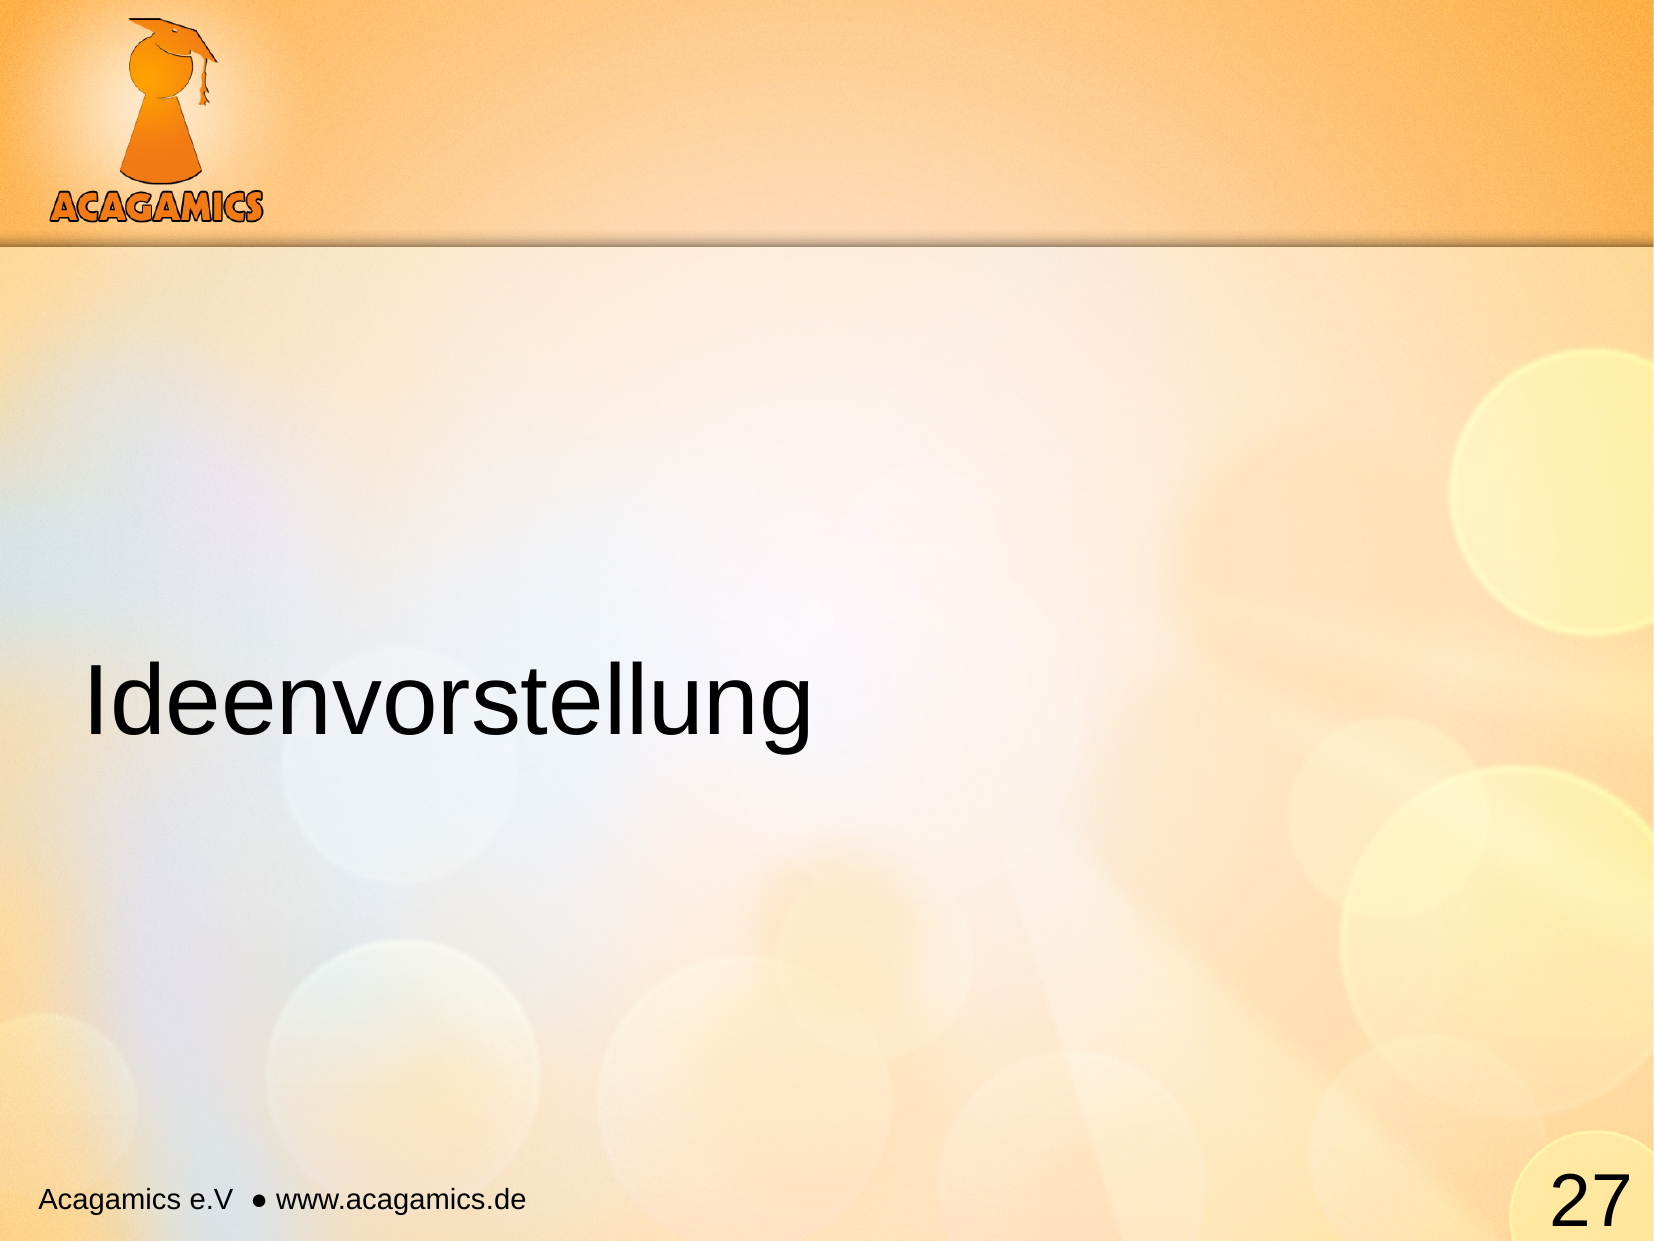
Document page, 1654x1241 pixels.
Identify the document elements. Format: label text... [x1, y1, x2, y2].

text_box [1517, 1151, 1654, 1241]
list Ideenvorstellung [82, 290, 1571, 1109]
